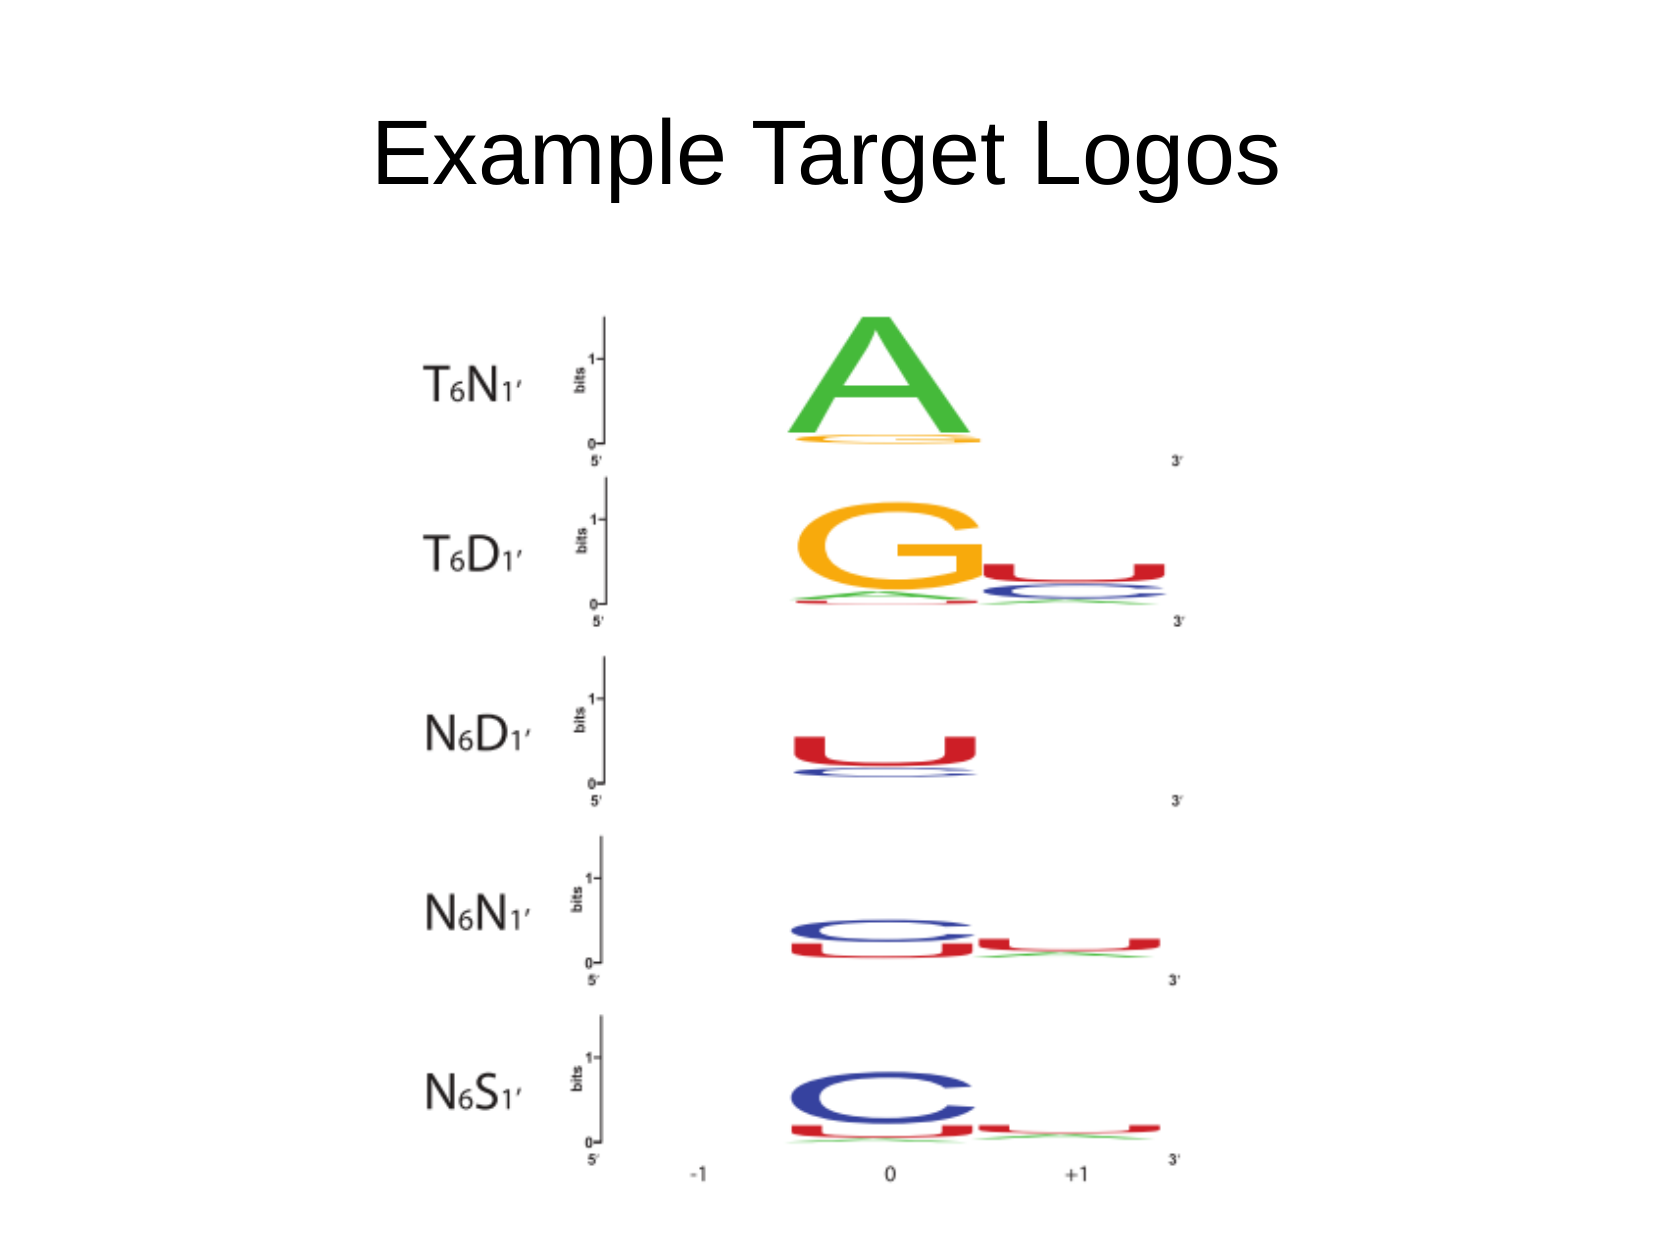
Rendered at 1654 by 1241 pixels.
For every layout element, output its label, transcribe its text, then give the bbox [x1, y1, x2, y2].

title Example Target Logos [82, 49, 1571, 257]
picture [404, 290, 1249, 1207]
